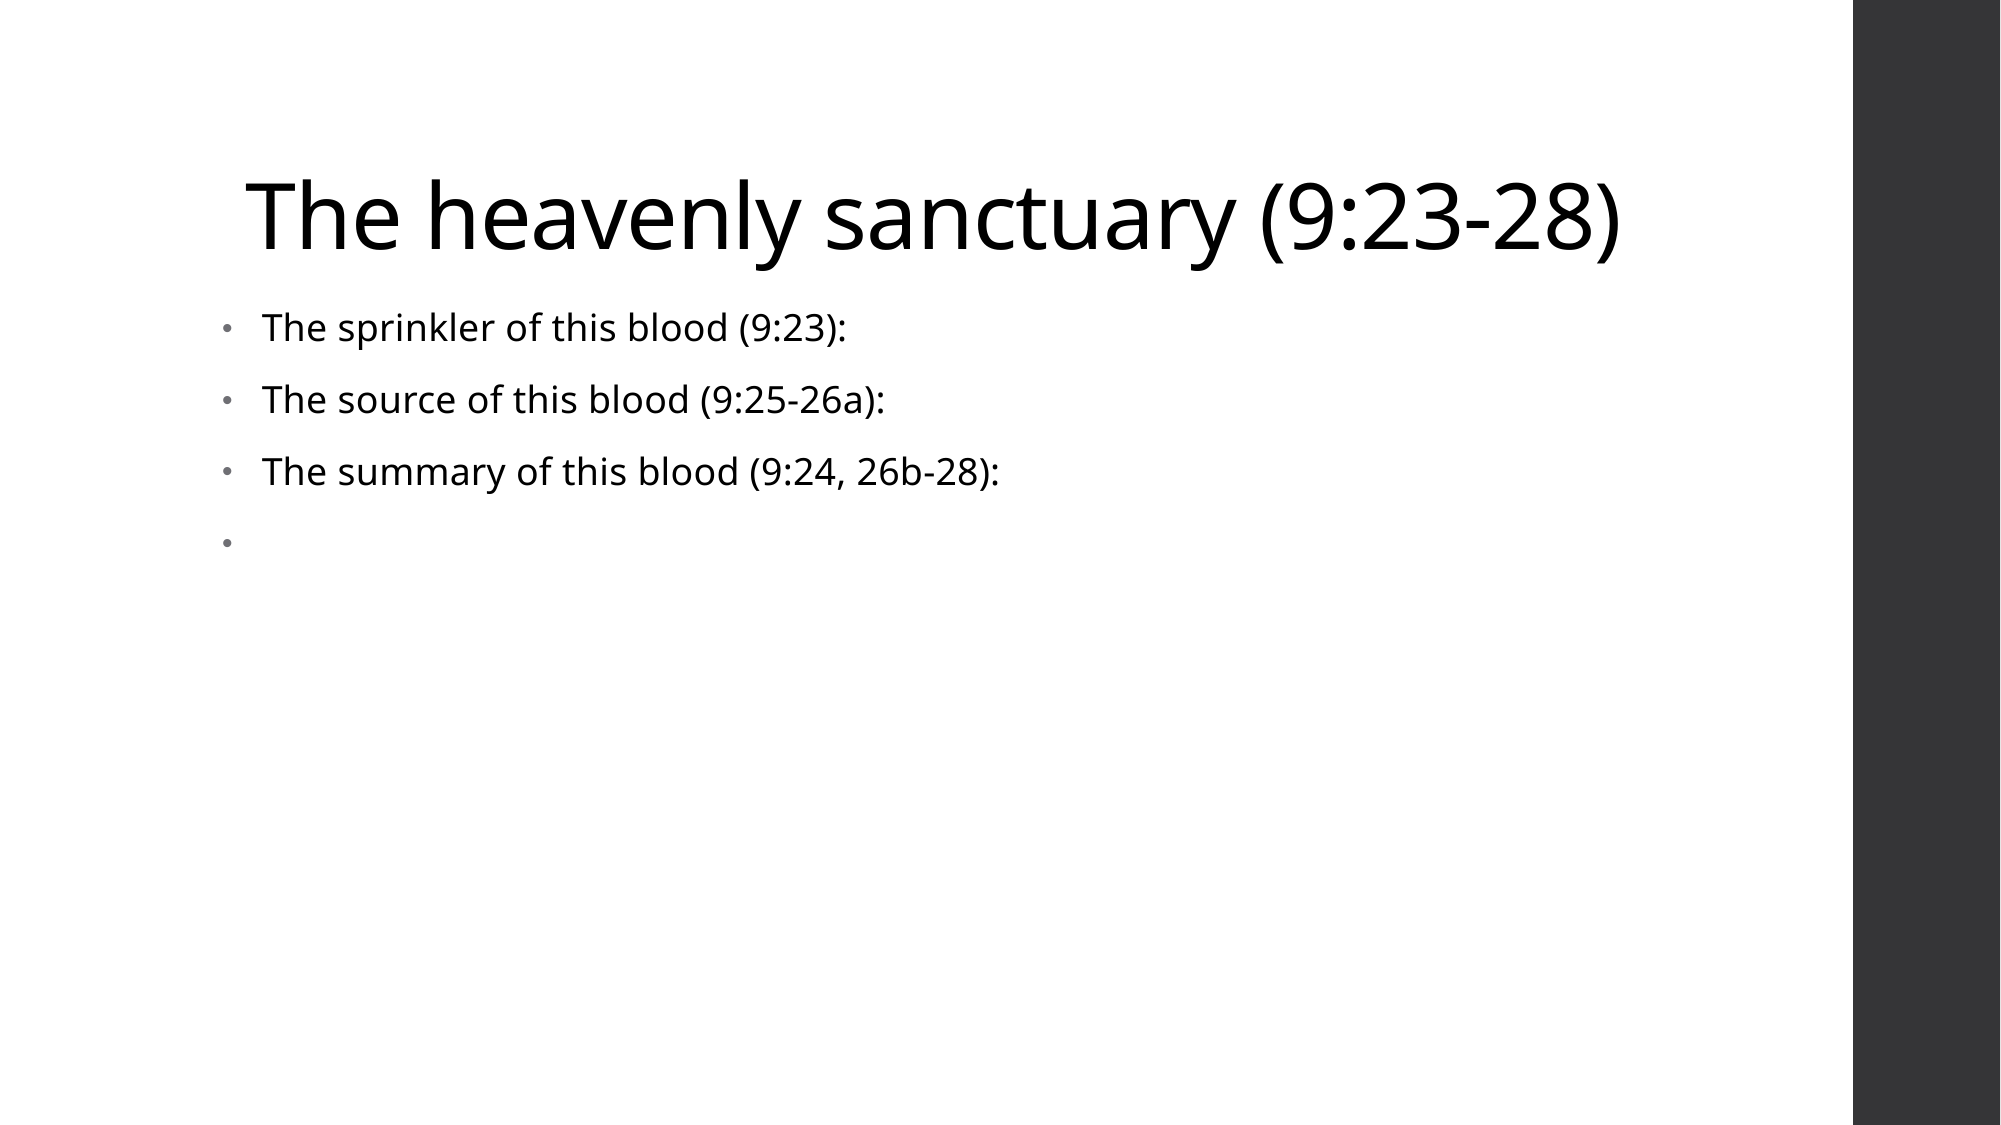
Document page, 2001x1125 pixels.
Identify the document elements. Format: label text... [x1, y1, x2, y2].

title The heavenly sanctuary (9:23-28) [206, 60, 1797, 278]
list The sprinkler of this blood (9:23): The source of this blood (9:25-26a): The summary of this blood (9:24, 26b-28): [206, 299, 1617, 1014]
